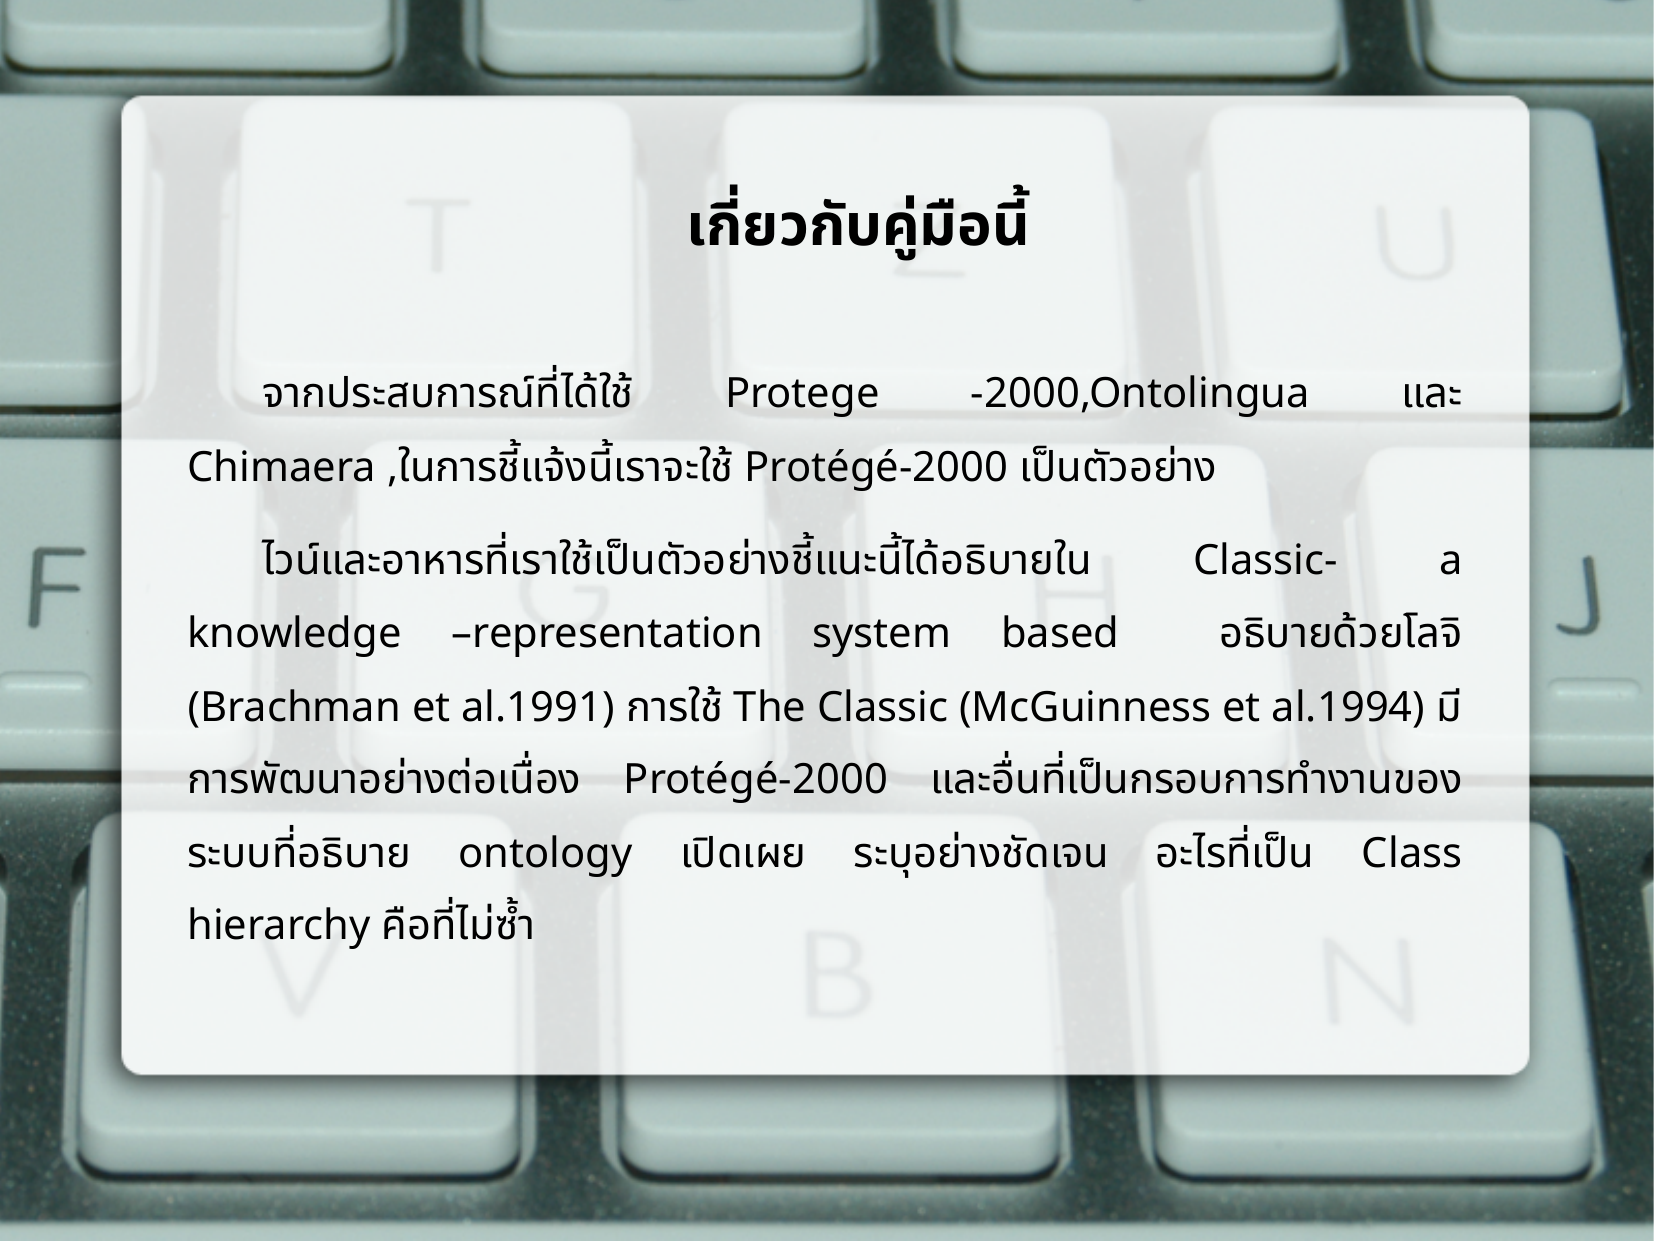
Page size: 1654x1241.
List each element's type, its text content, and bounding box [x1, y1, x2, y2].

title เกี่ยวกับคู่มือนี้ [135, 125, 1506, 318]
picture [0, 0, 1654, 1241]
subtitle จากประสบการณ์ที่ได้ใช้ Protege -2000,Ontolingua และ Chimaera ,ในการชี้แจ้งนี้เราจะใช้ Protégé-2000 เป็นตัวอย่าง ไวน์และอาหารที่เราใช้เป็นตัวอย่างชี้แนะนี้ได้อธิบายใน Classic- a knowledge –representation system based อธิบายด้วยโลจิ (Brachman et al.1991) การใช้ The Classic (McGuinness et al.1994) มีการพัฒนาอย่างต่อเนื่อง Protégé-2000 และอื่นที่เป็นกรอบการทำงานของระบบที่อธิบาย ontology เปิดเผย ระบุอย่างชัดเจน อะไรที่เป็น Class hierarchy คือที่ไม่ซ้ำ [187, 337, 1463, 976]
